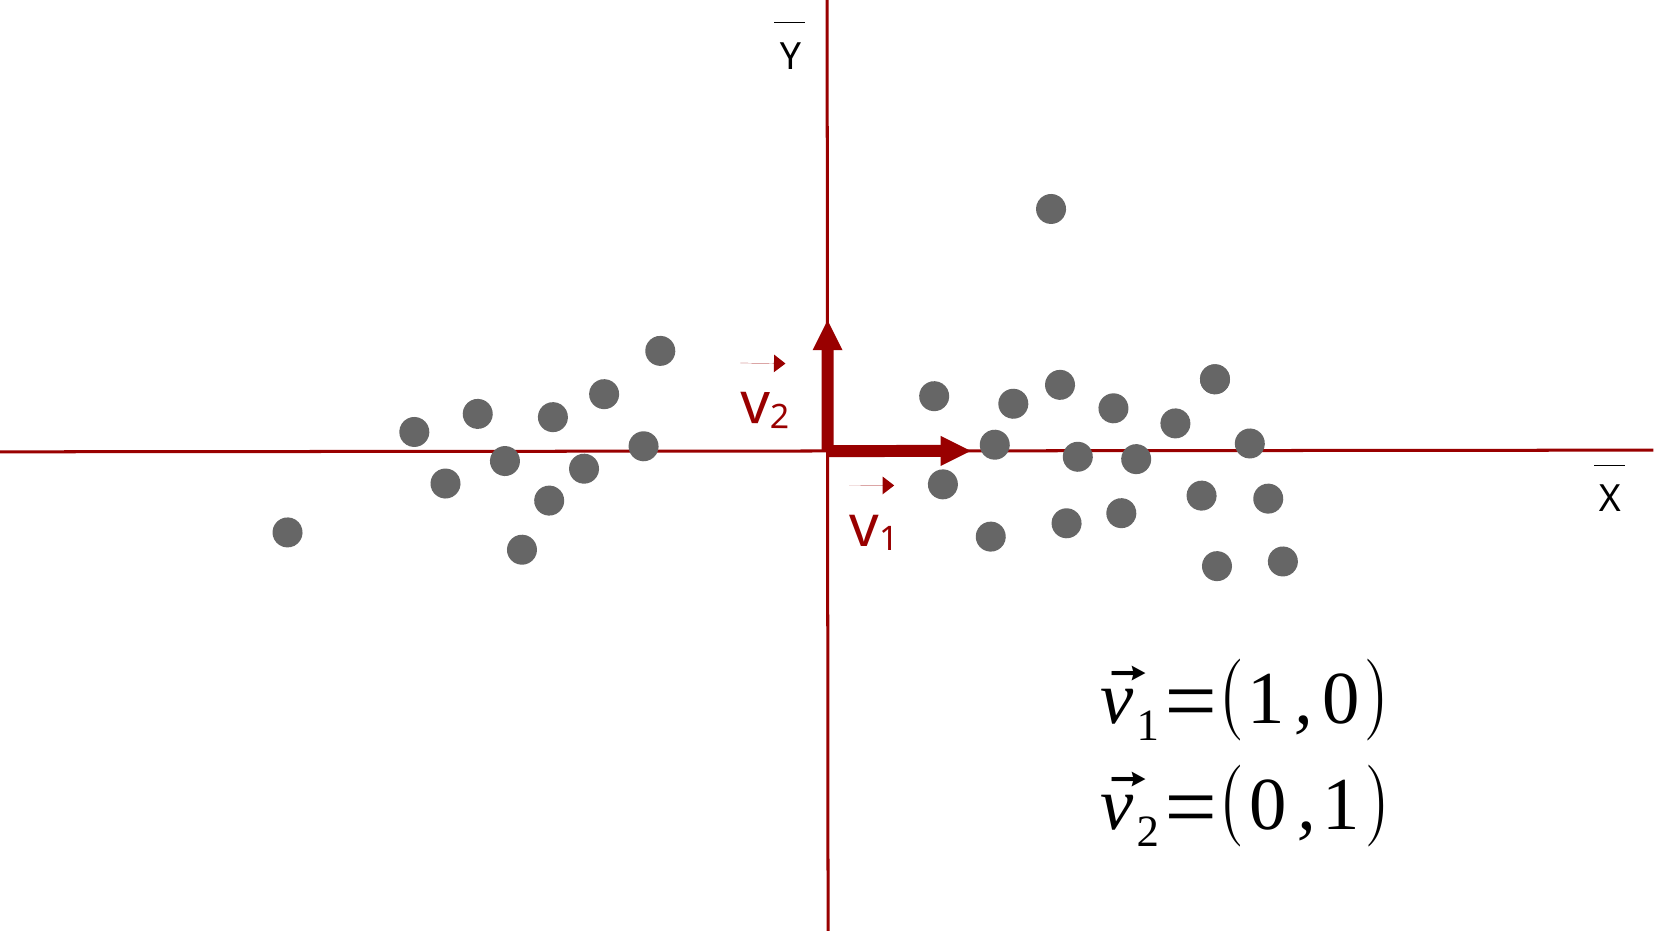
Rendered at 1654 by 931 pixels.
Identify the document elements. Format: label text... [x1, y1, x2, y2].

text_box v2 [725, 353, 810, 445]
text_box [462, 398, 493, 429]
text_box [489, 446, 520, 477]
text_box [1051, 508, 1082, 539]
chart [1091, 760, 1396, 857]
text_box [399, 416, 430, 447]
text_box [272, 517, 303, 548]
text_box [1036, 193, 1067, 224]
text_box v1 [834, 476, 919, 567]
chart [1091, 654, 1396, 751]
text_box [628, 431, 659, 462]
text_box [1045, 369, 1076, 400]
text_box [998, 388, 1029, 419]
text_box [1062, 441, 1093, 472]
text_box [645, 335, 676, 366]
text_box X [1584, 463, 1645, 516]
text_box [1121, 444, 1152, 475]
text_box [1186, 480, 1217, 511]
text_box [1106, 498, 1137, 529]
text_box [1098, 393, 1129, 424]
text_box [1201, 551, 1233, 582]
text_box [1160, 408, 1191, 439]
text_box [1234, 428, 1265, 459]
text_box [975, 521, 1006, 552]
text_box [534, 485, 565, 516]
text_box [430, 468, 461, 499]
text_box [589, 379, 620, 410]
text_box [537, 402, 568, 433]
text_box [927, 469, 958, 500]
text_box Y [765, 22, 826, 76]
text_box [1267, 546, 1298, 577]
text_box [1199, 364, 1231, 395]
text_box [919, 381, 950, 412]
text_box [506, 534, 537, 565]
text_box [979, 429, 1010, 460]
text_box [569, 453, 600, 484]
text_box [1253, 483, 1284, 514]
